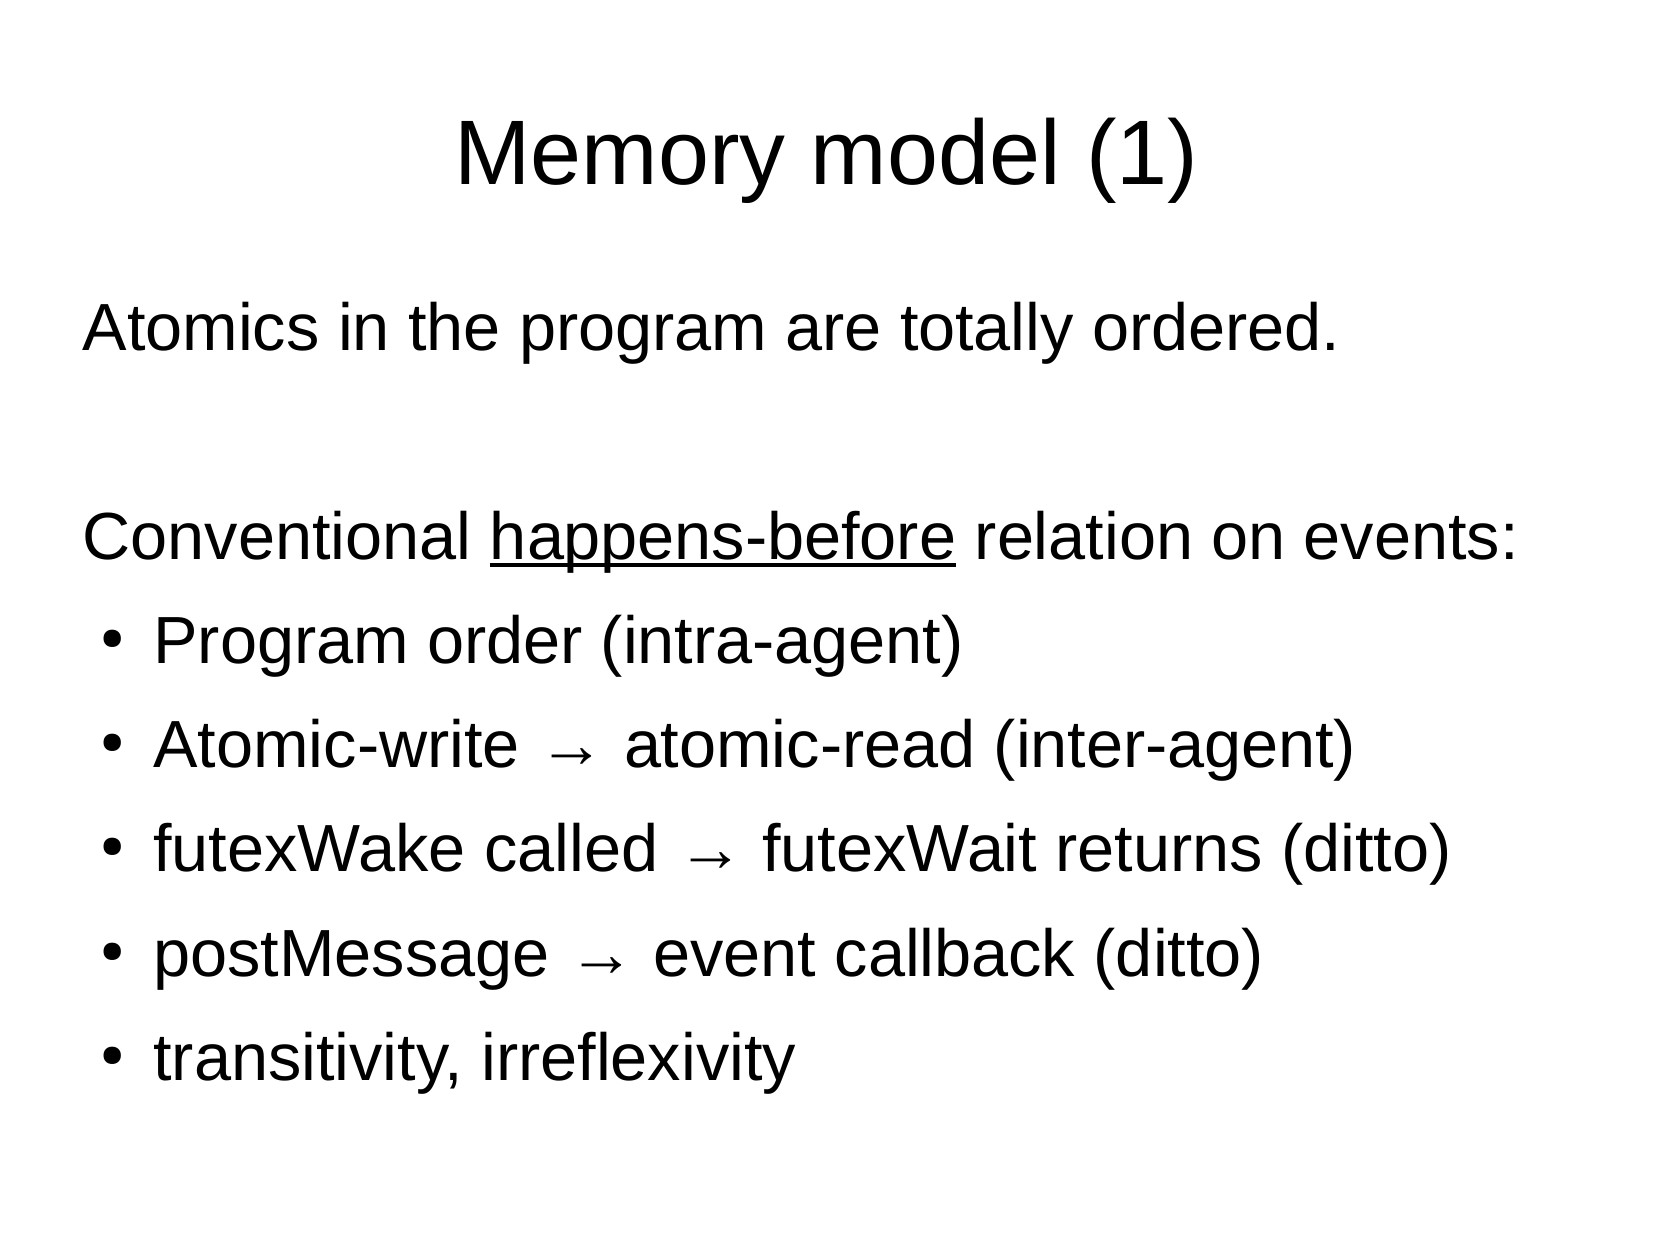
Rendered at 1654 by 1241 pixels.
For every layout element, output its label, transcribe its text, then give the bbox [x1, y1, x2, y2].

list Atomics in the program are totally ordered. Conventional happens-before relation on events: Program order (intra-agent) Atomic-write → atomic-read (inter-agent) futexWake called → futexWait returns (ditto) postMessage → event callback (ditto) transitivity, irreflexivity [82, 290, 1571, 1197]
title Memory model (1) [82, 49, 1571, 257]
